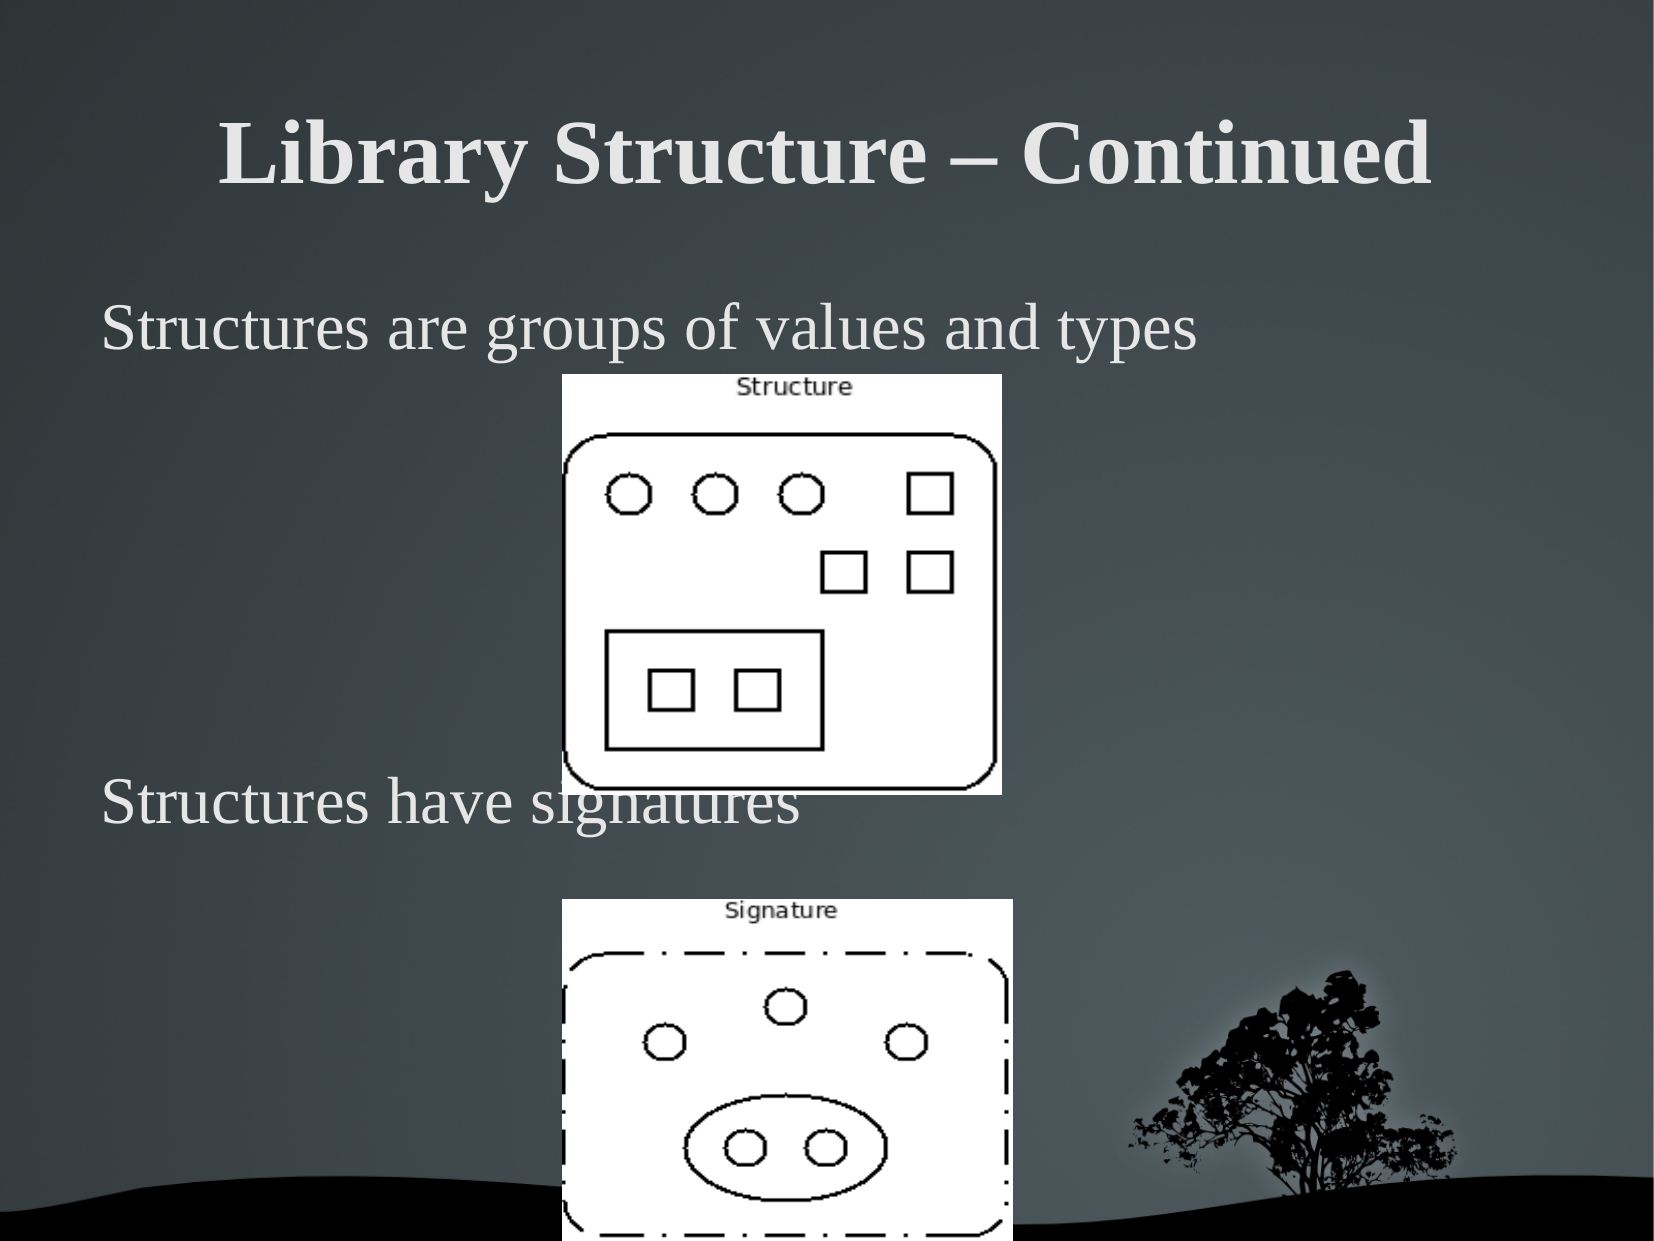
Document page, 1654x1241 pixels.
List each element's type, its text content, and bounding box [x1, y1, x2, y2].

picture [0, 0, 1654, 1241]
list Structures are groups of values and types Structures have signatures [82, 290, 1571, 1094]
title Library Structure – Continued [82, 56, 1571, 250]
